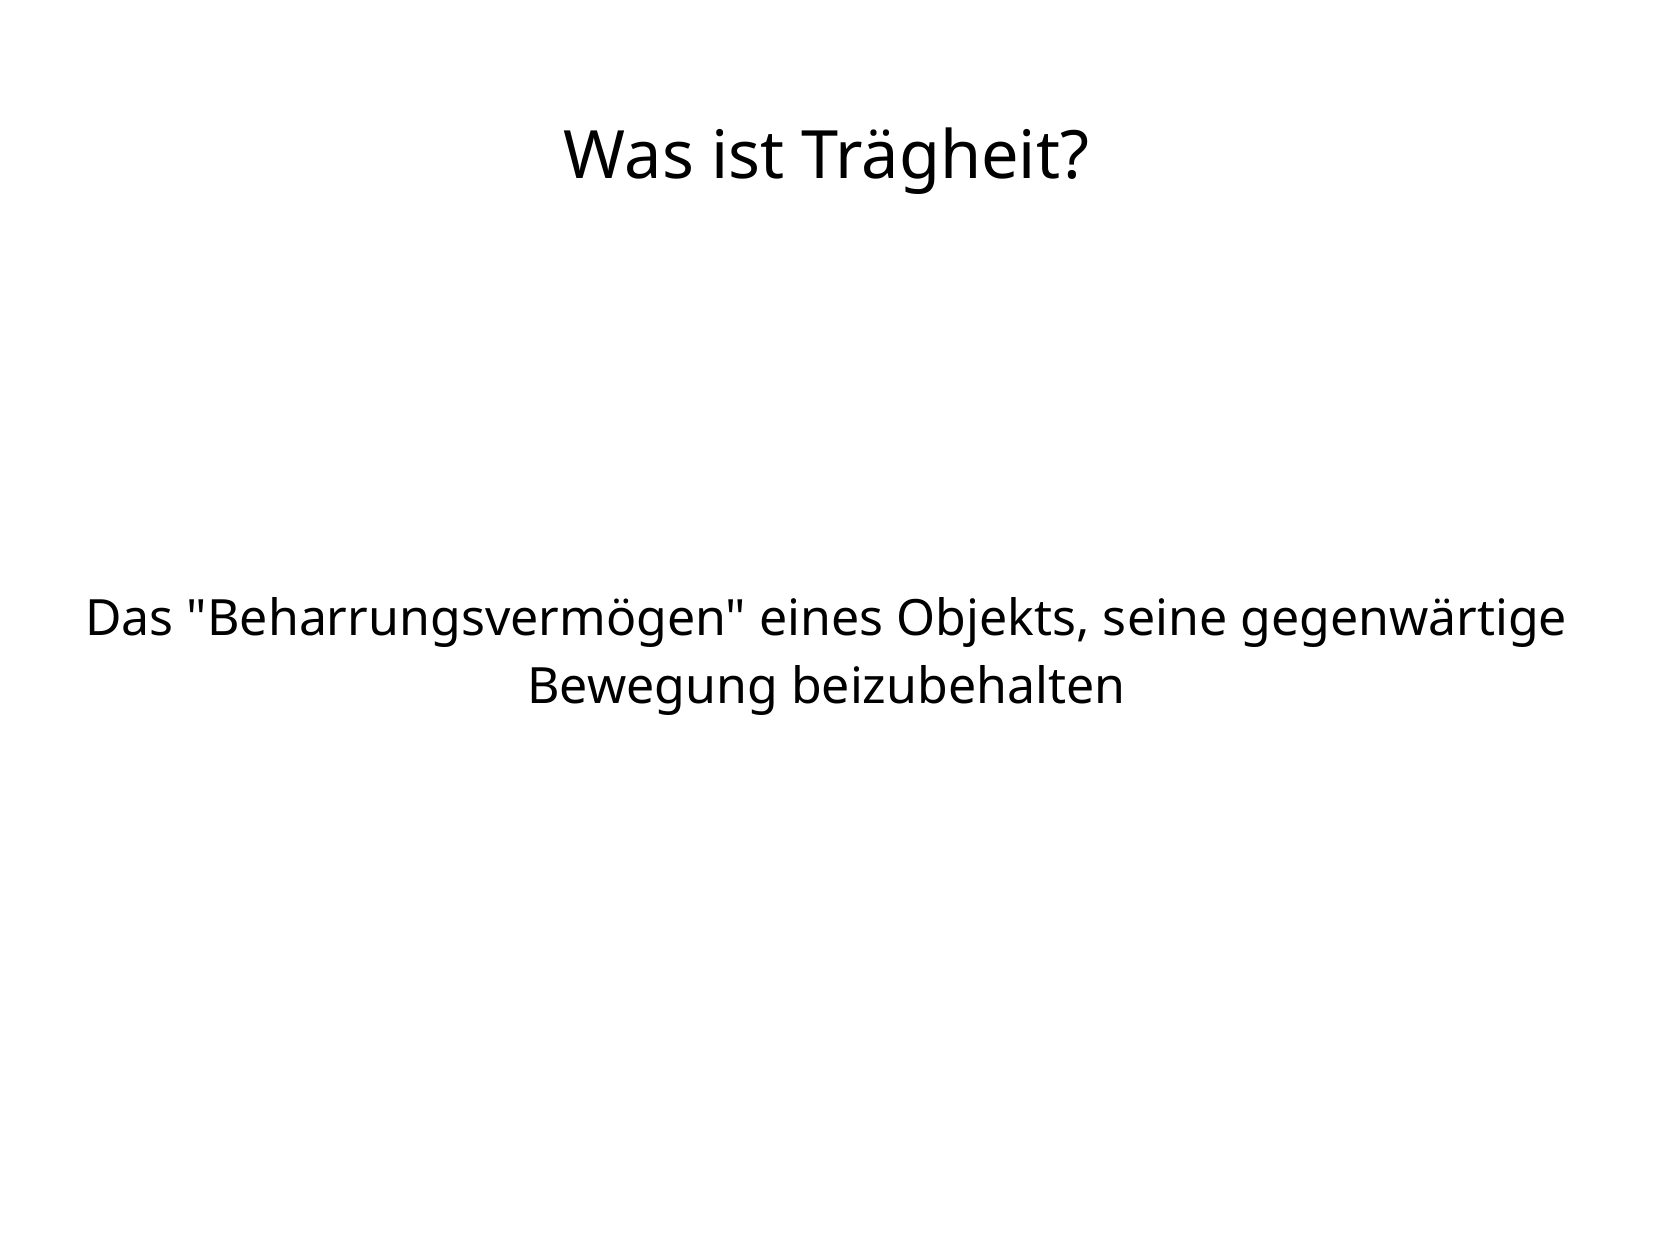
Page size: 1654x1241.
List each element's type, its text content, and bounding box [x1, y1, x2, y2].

title Was ist Trägheit? [82, 49, 1571, 257]
subtitle Das "Beharrungsvermögen" eines Objekts, seine gegenwärtige Bewegung beizubehalten [82, 290, 1571, 1010]
